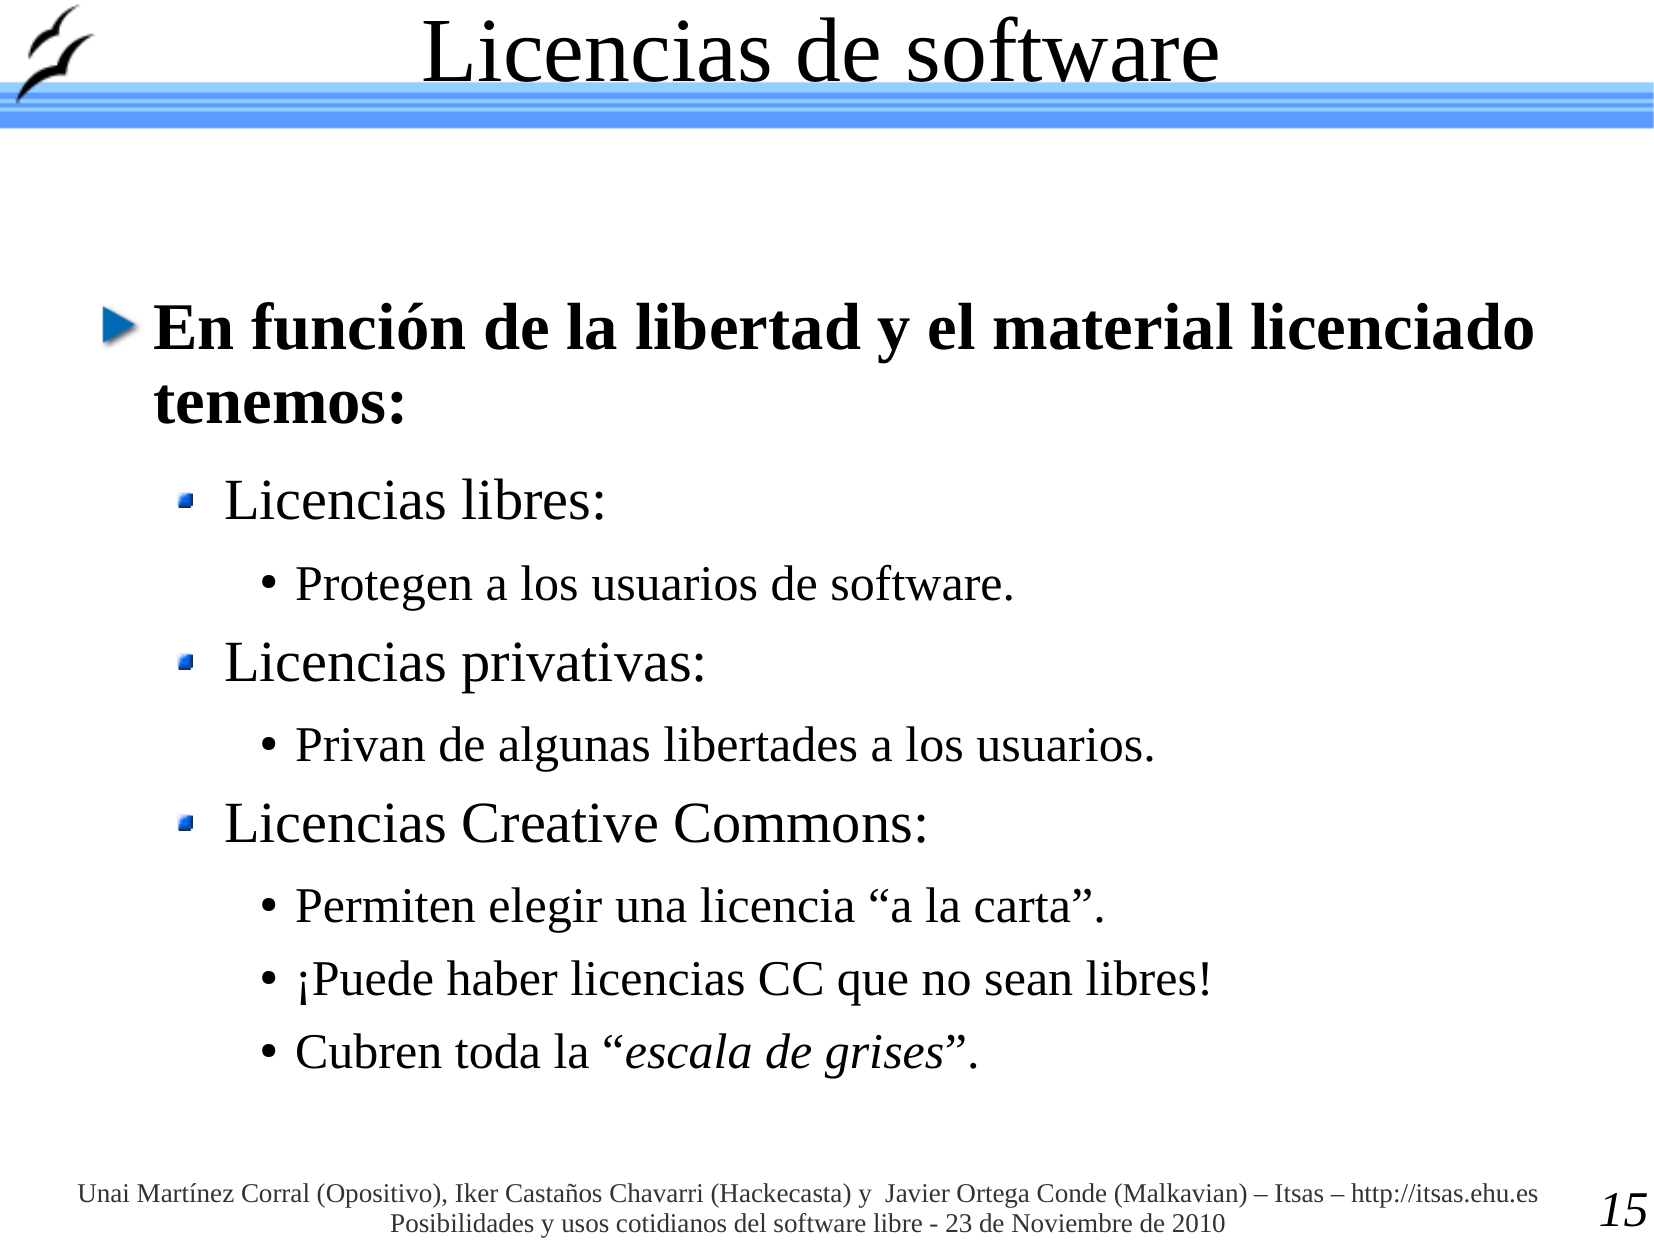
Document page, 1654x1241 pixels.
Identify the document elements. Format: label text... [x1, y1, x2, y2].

list En función de la libertad y el material licenciado tenemos: Licencias libres: Protegen a los usuarios de software. Licencias privativas: Privan de algunas libertades a los usuarios. Licencias Creative Commons: Permiten elegir una licencia “a la carta”. ¡Puede haber licencias CC que no sean libres! Cubren toda la “escala de grises”. [82, 290, 1571, 1094]
picture [0, 0, 1654, 133]
title Licencias de software [78, 0, 1567, 102]
